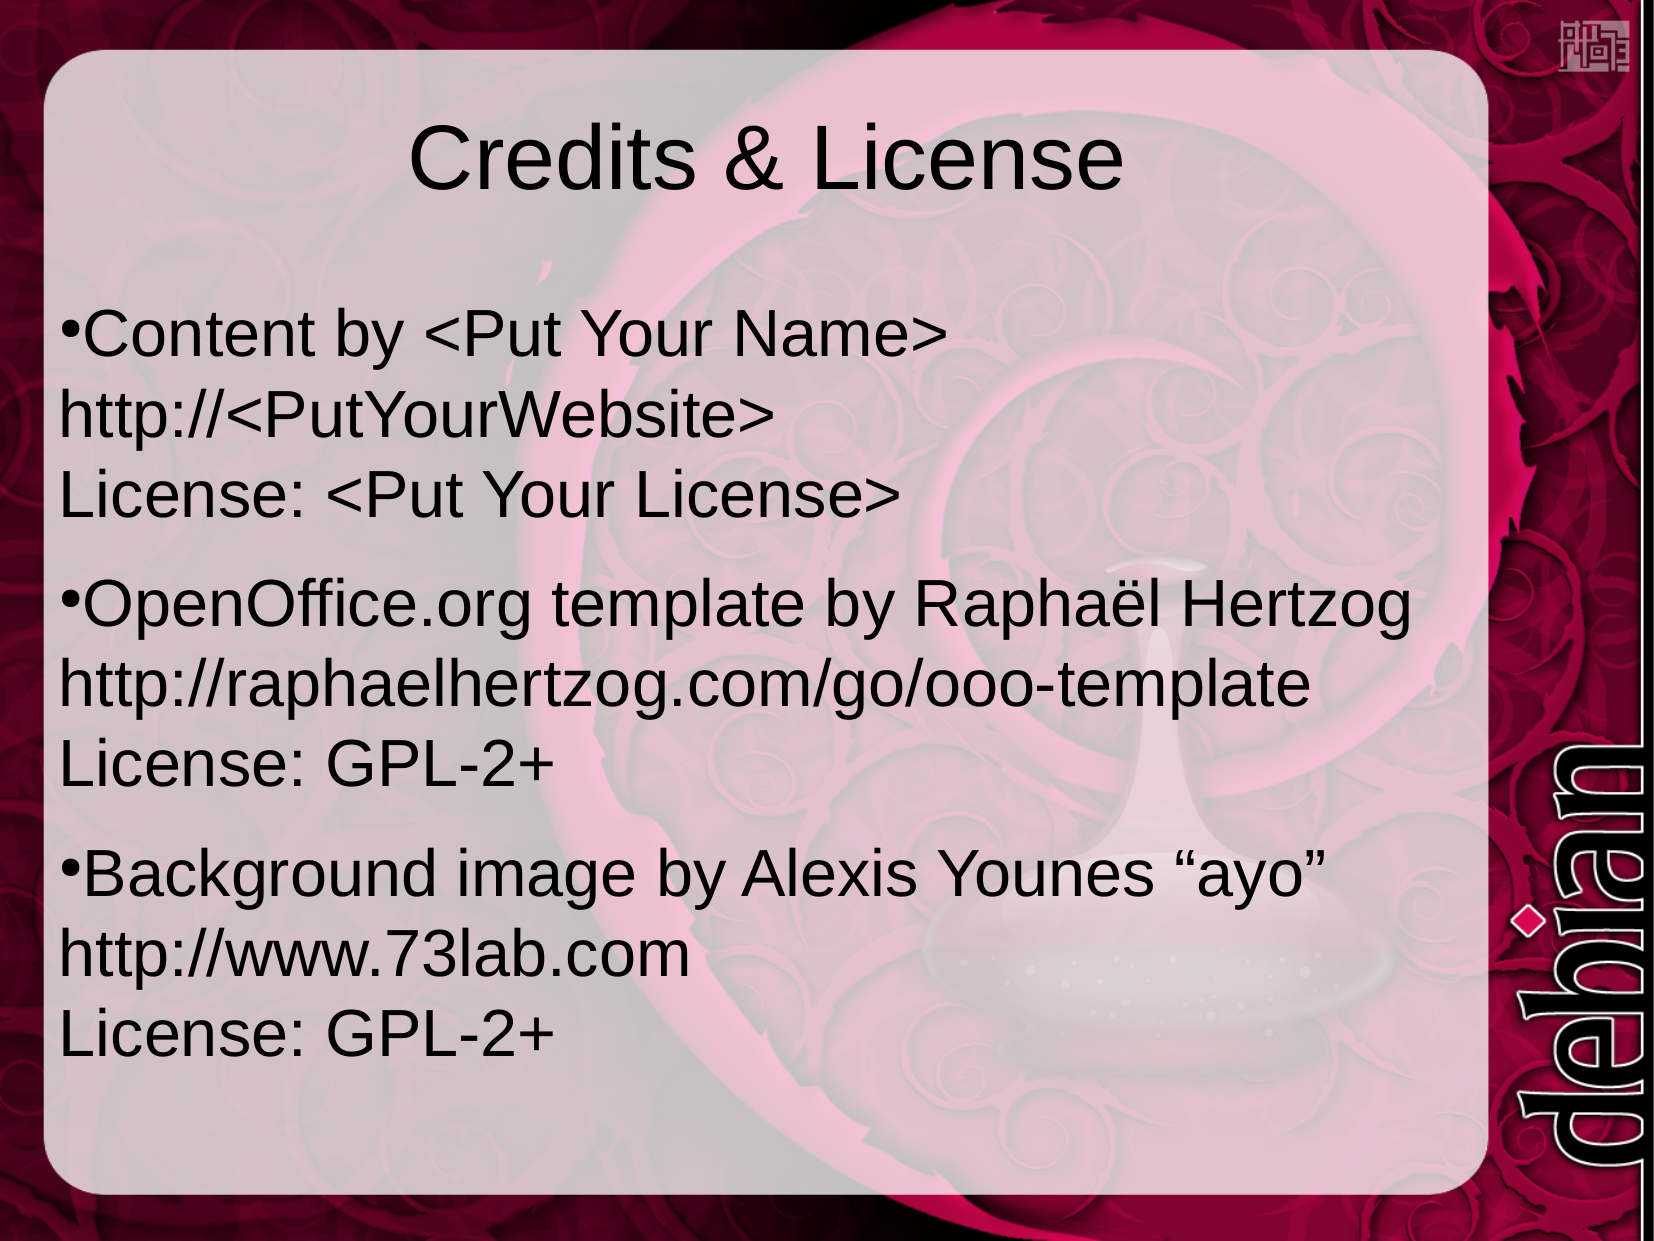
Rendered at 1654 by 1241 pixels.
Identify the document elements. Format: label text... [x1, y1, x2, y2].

title Credits & License [59, 49, 1477, 257]
list Content by <Put Your Name> http://<PutYourWebsite> License: <Put Your License> OpenOffice.org template by Raphaël Hertzog http://raphaelhertzog.com/go/ooo-template License: GPL-2+ Background image by Alexis Younes “ayo” http://www.73lab.com License: GPL-2+ [59, 290, 1477, 1109]
